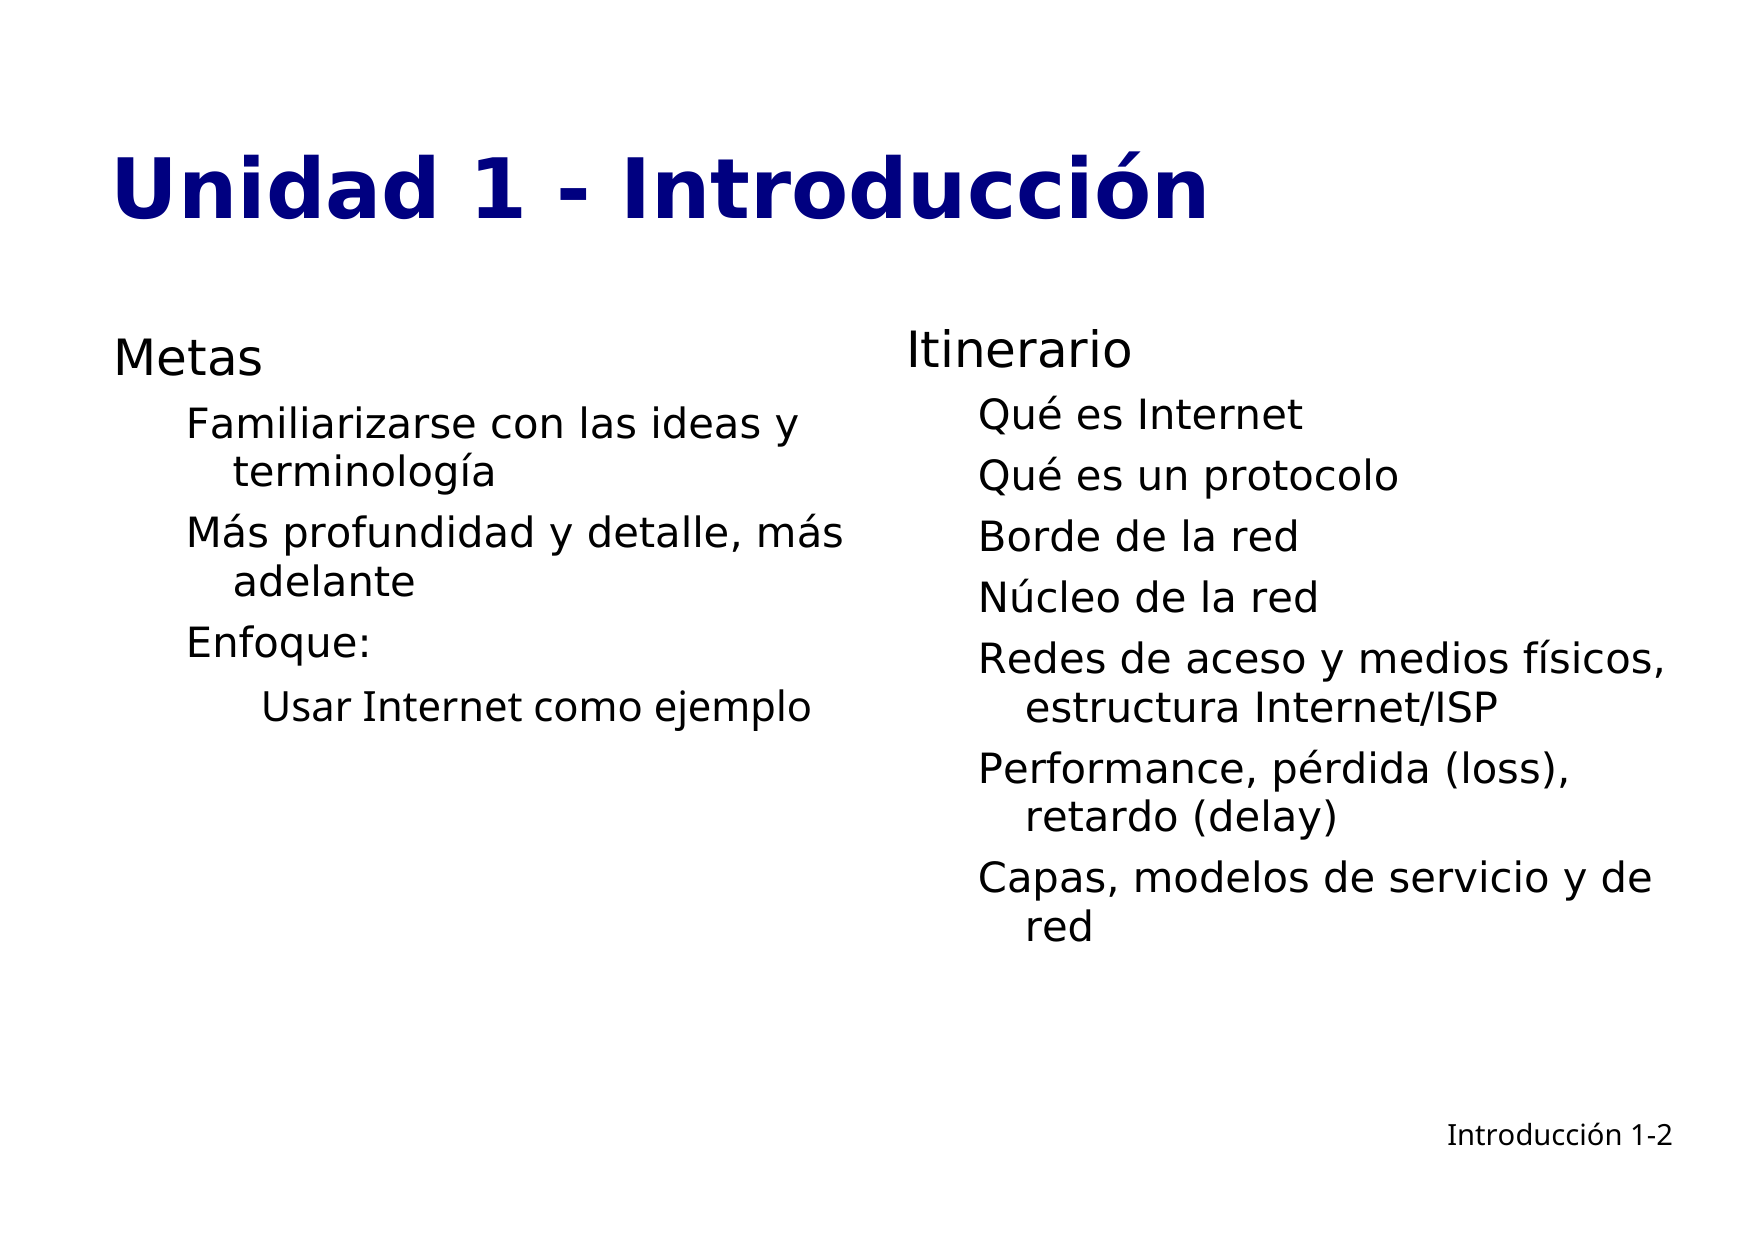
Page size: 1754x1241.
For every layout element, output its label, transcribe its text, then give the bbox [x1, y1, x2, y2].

title Unidad 1 - Introducción [96, 78, 1672, 301]
list Metas Familiarizarse con las ideas y terminología Más profundidad y detalle, más adelante Enfoque: Usar Internet como ejemplo [96, 321, 865, 1125]
list Itinerario Qué es Internet Qué es un protocolo Borde de la red Núcleo de la red Redes de aceso y medios físicos, estructura Internet/ISP Performance, pérdida (loss), retardo (delay) Capas, modelos de servicio y de red [903, 320, 1672, 951]
